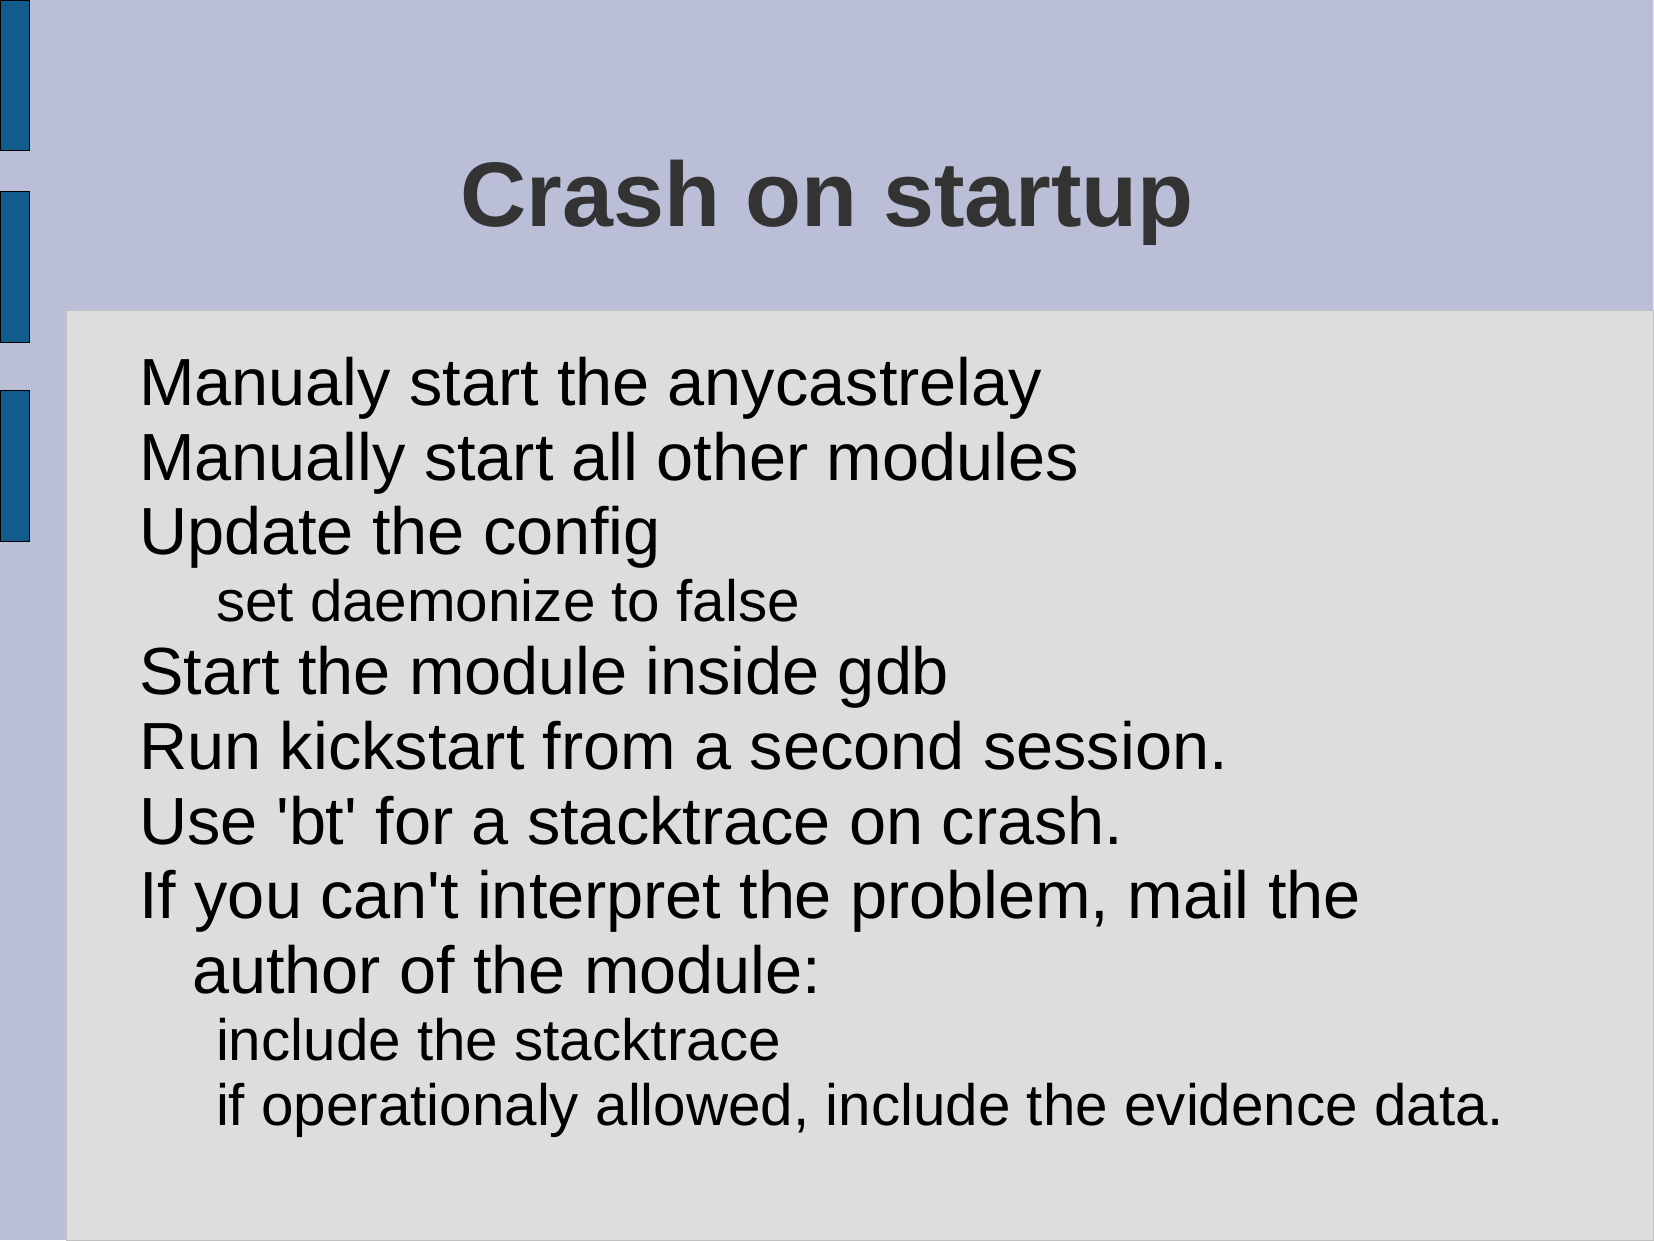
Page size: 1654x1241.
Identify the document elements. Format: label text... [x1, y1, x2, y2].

list Manualy start the anycastrelay Manually start all other modules Update the config set daemonize to false Start the module inside gdb Run kickstart from a second session. Use 'bt' for a stacktrace on crash. If you can't interpret the problem, mail the author of the module: include the stacktrace if operationaly allowed, include the evidence data. [121, 344, 1534, 1238]
title Crash on startup [121, 91, 1534, 299]
